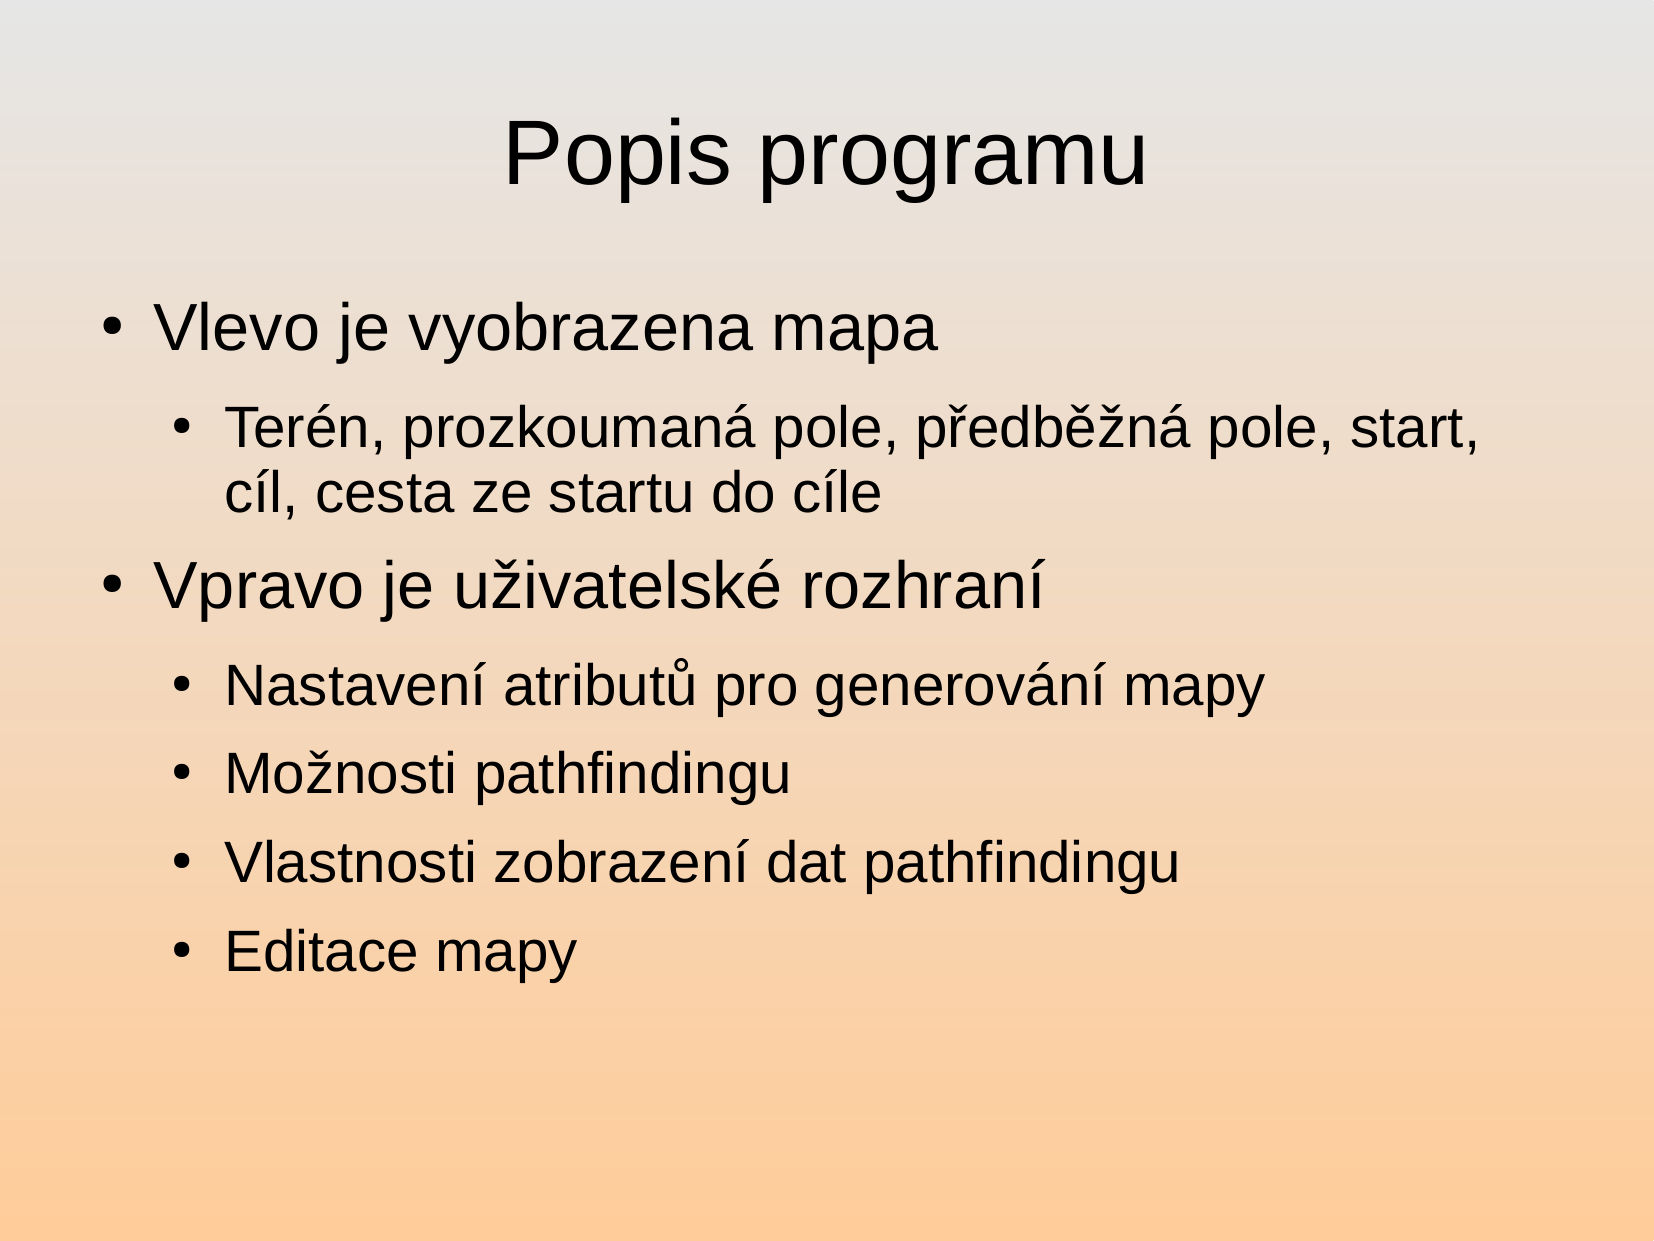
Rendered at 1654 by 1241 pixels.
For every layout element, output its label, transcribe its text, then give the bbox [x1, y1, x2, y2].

title Popis programu [82, 56, 1571, 250]
list Vlevo je vyobrazena mapa Terén, prozkoumaná pole, předběžná pole, start, cíl, cesta ze startu do cíle Vpravo je uživatelské rozhraní Nastavení atributů pro generování mapy Možnosti pathfindingu Vlastnosti zobrazení dat pathfindingu Editace mapy [82, 290, 1571, 1094]
